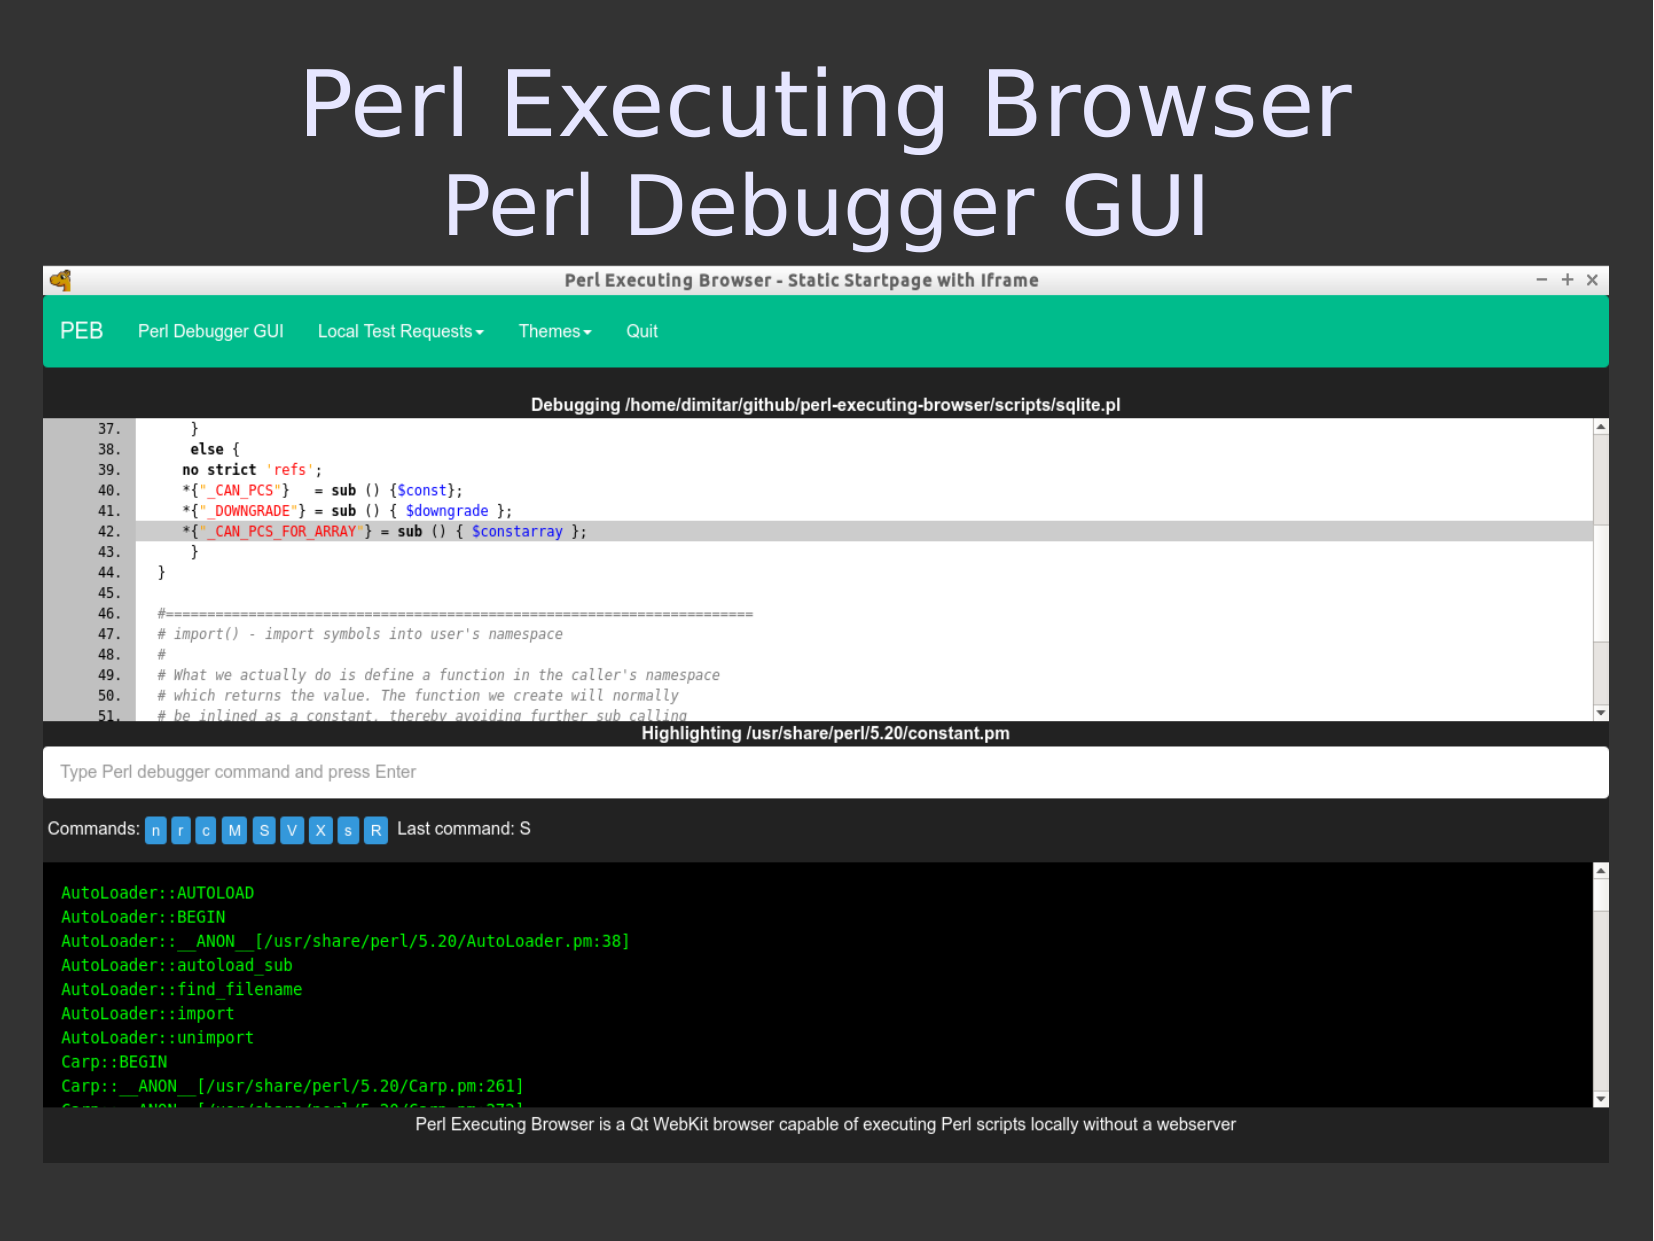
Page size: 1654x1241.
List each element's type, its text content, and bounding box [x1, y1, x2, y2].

title Perl Executing Browser Perl Debugger GUI [82, 49, 1571, 257]
picture [43, 265, 1609, 1163]
